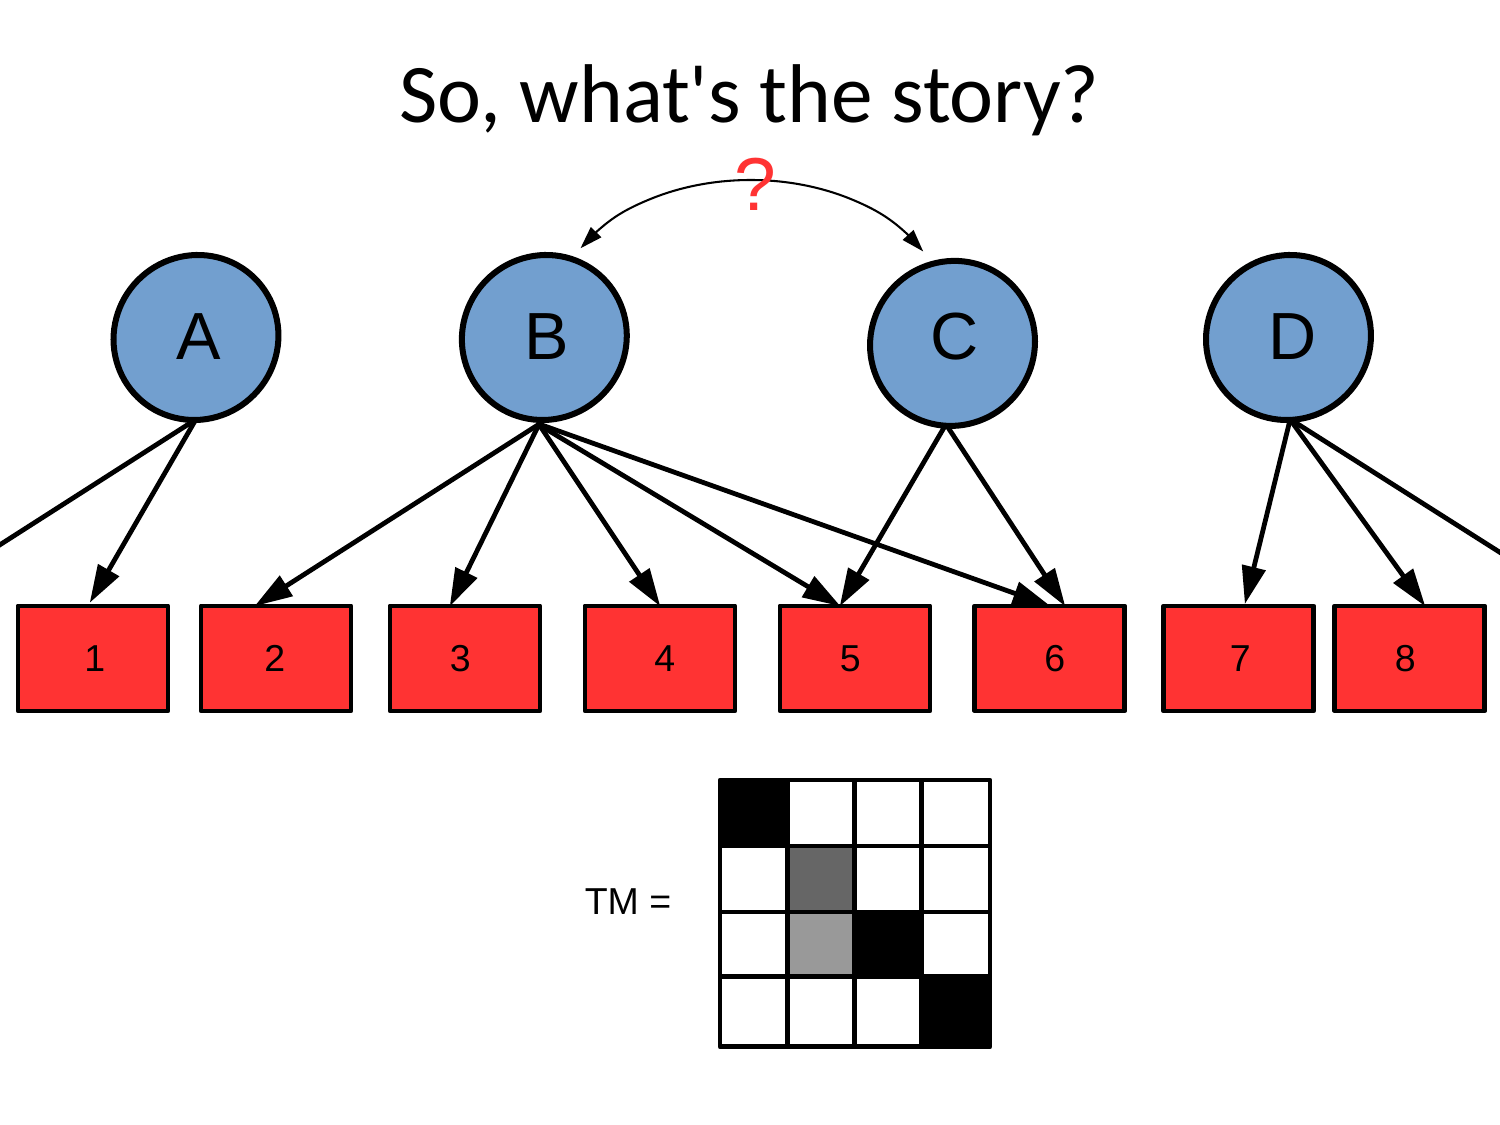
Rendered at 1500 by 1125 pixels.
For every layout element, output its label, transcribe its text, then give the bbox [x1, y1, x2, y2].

text_box [1163, 605, 1314, 711]
text_box D [1254, 291, 1333, 396]
text_box [461, 254, 627, 421]
text_box 5 [825, 630, 876, 702]
text_box 1 [69, 630, 121, 702]
text_box 3 [435, 630, 486, 702]
text_box [17, 605, 168, 711]
text_box TM = [570, 873, 687, 931]
text_box C [916, 291, 995, 396]
text_box 4 [639, 630, 691, 702]
text_box [870, 260, 1036, 426]
text_box A [161, 291, 236, 396]
text_box 8 [1380, 630, 1431, 702]
text_box [720, 780, 991, 1047]
text_box [113, 254, 279, 420]
text_box 6 [1029, 630, 1081, 702]
text_box ? [720, 135, 792, 234]
text_box 2 [249, 630, 301, 702]
text_box 7 [1215, 630, 1266, 702]
text_box [390, 605, 541, 711]
text_box [201, 605, 352, 711]
title So, what's the story? [75, 0, 1426, 203]
text_box [585, 605, 736, 711]
text_box [1206, 254, 1371, 420]
text_box [974, 605, 1125, 711]
text_box B [510, 291, 585, 396]
text_box [1334, 605, 1485, 711]
text_box [780, 605, 931, 711]
